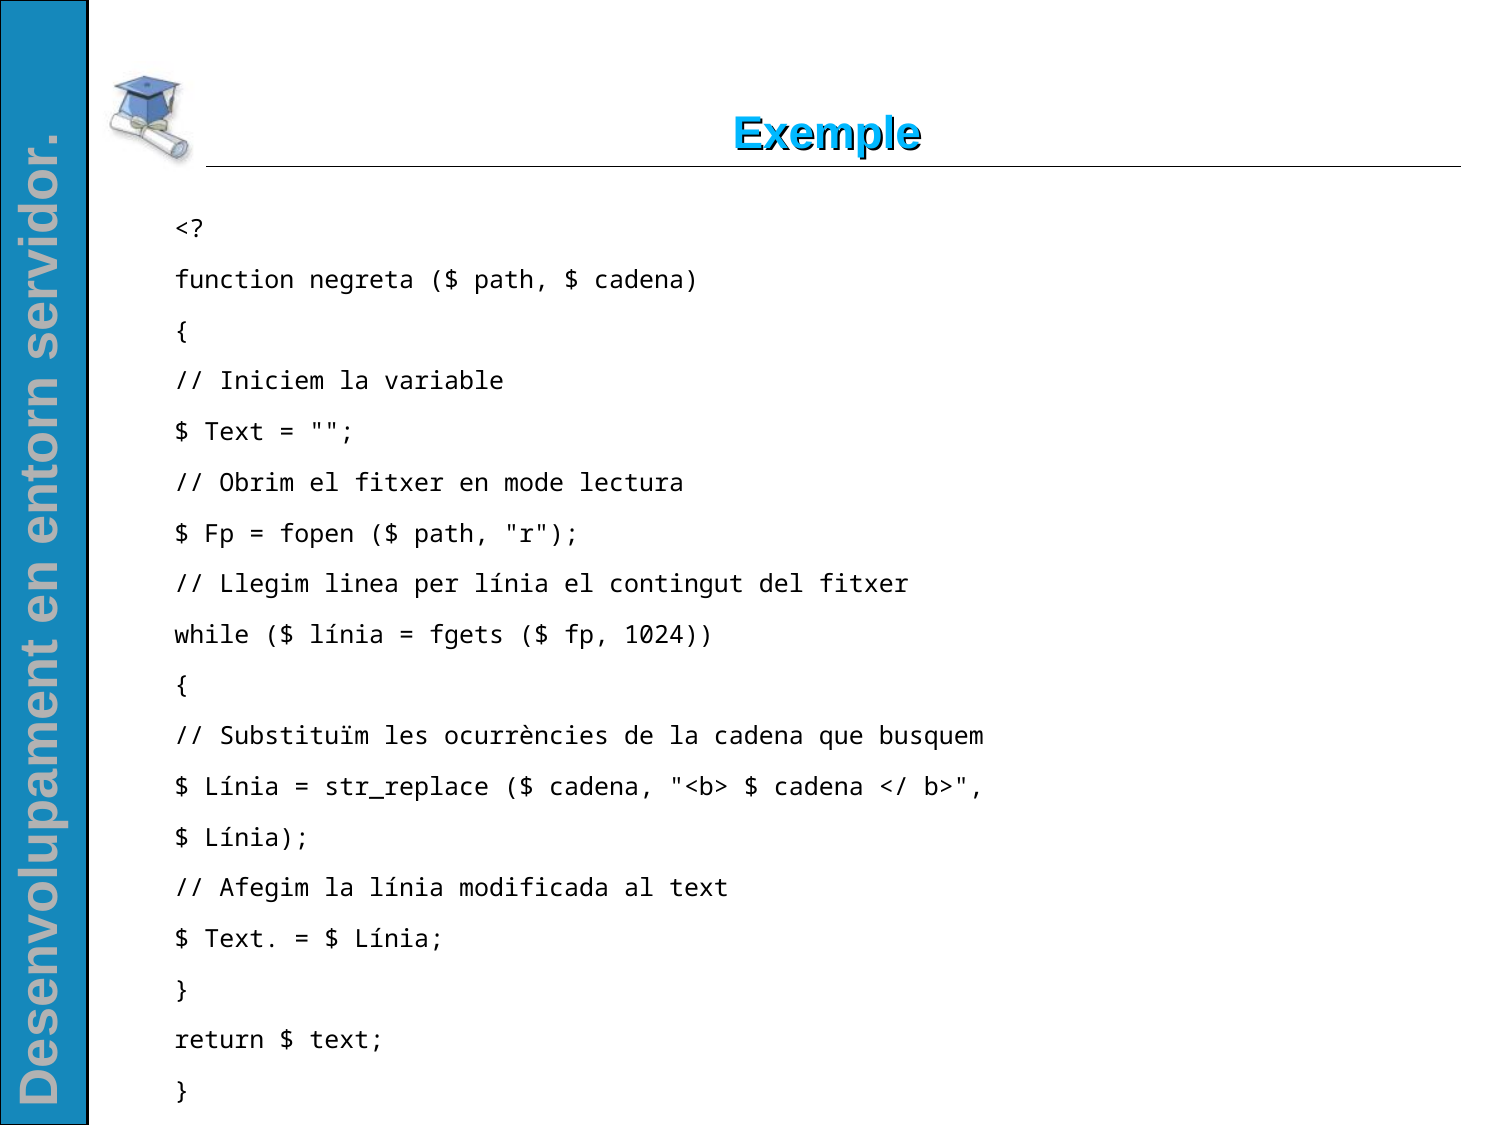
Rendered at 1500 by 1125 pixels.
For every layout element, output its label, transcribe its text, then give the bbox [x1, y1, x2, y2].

list <? function negreta ($ path, $ cadena) { // Iniciem la variable $ Text = ""; // Obrim el fitxer en mode lectura $ Fp = fopen ($ path, "r"); // Llegim linea per línia el contingut del fitxer while ($ línia = fgets ($ fp, 1024)) { // Substituïm les ocurrències de la cadena que busquem $ Línia = str_replace ($ cadena, "<b> $ cadena </ b>", $ Línia); // Afegim la línia modificada al text $ Text. = $ Línia; } return $ text; } [118, 211, 1477, 1017]
title Exemple [206, 95, 1447, 170]
picture [93, 61, 206, 174]
